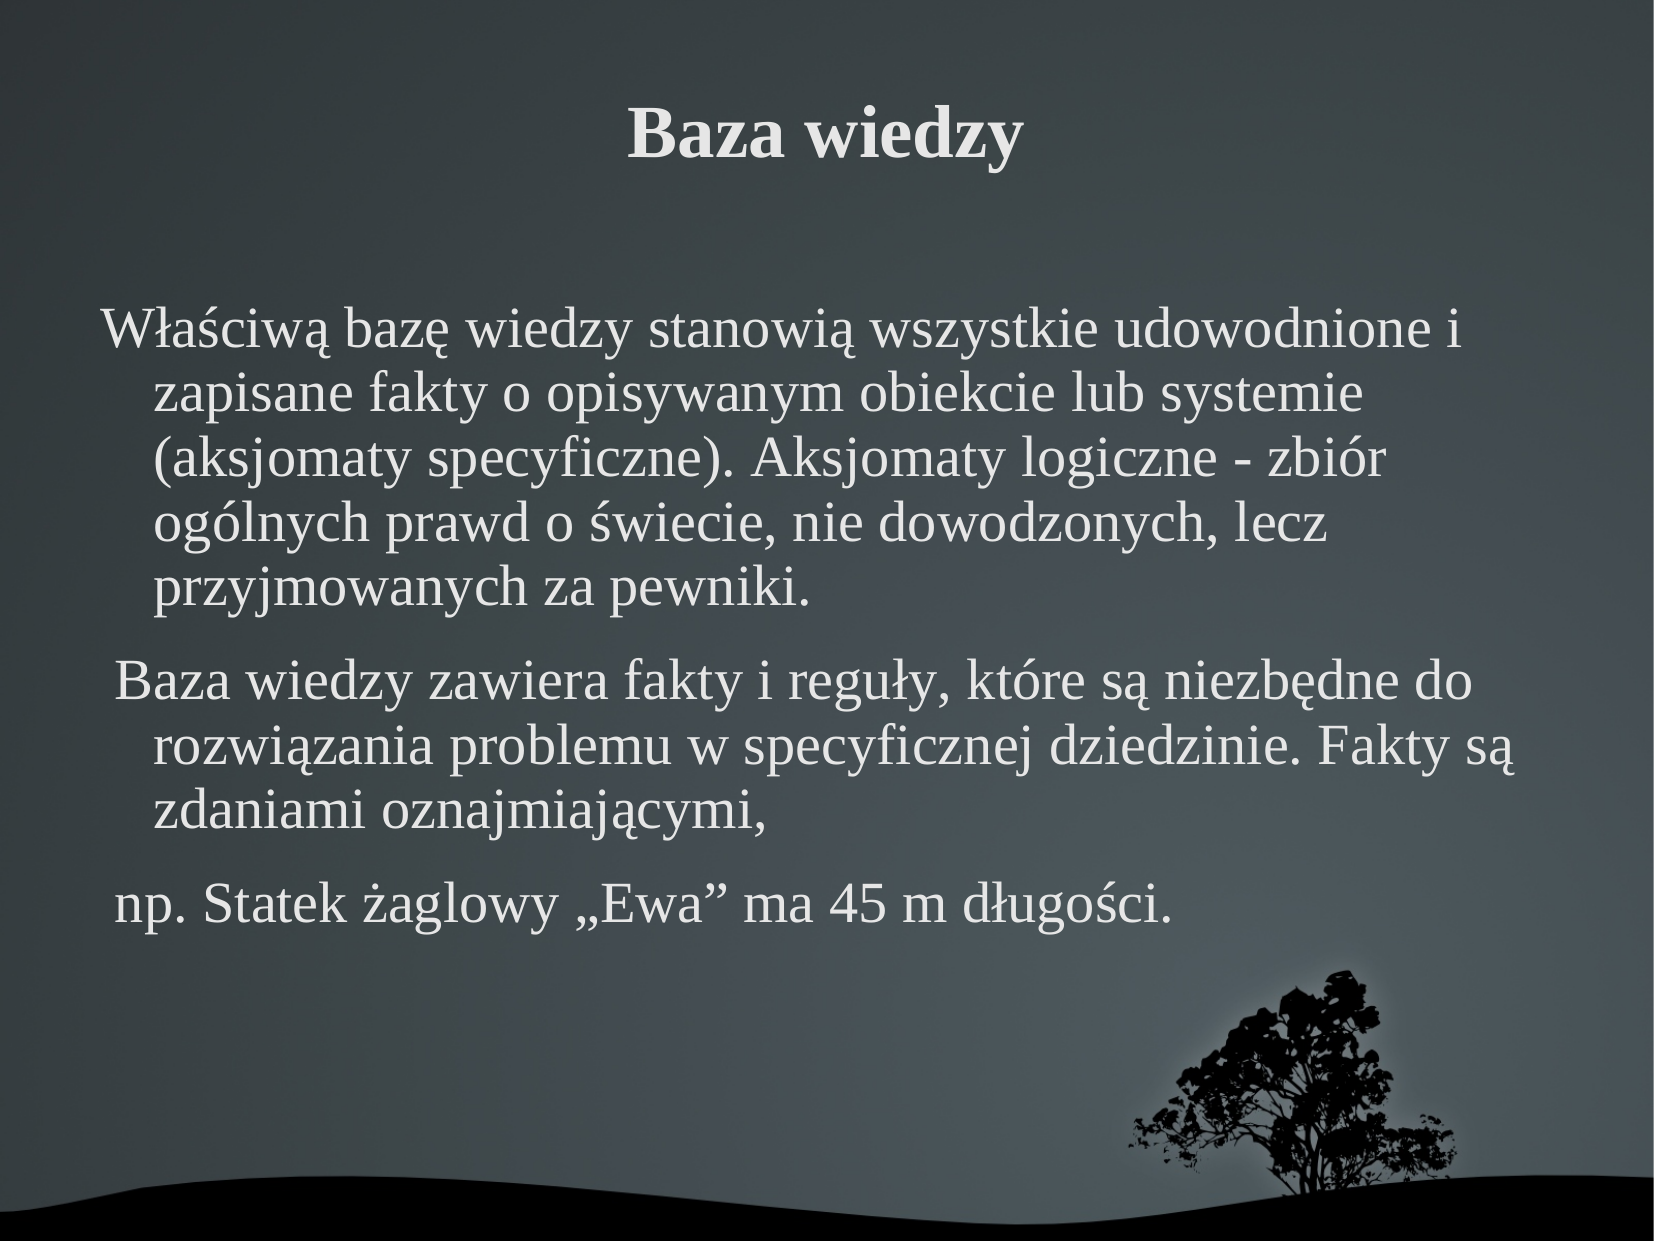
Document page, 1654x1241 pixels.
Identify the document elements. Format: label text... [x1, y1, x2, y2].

picture [0, 0, 1654, 1241]
title Baza wiedzy [82, 56, 1571, 207]
list Właściwą bazę wiedzy stanowią wszystkie udowodnione i zapisane fakty o opisywanym obiekcie lub systemie (aksjomaty specyficzne). Aksjomaty logiczne - zbiór ogólnych prawd o świecie, nie dowodzonych, lecz przyjmowanych za pewniki. Baza wiedzy zawiera fakty i reguły, które są niezbędne do rozwiązania problemu w specyficznej dziedzinie. Fakty są zdaniami oznajmiającymi, np. Statek żaglowy „Ewa” ma 45 m długości. [82, 295, 1571, 1241]
